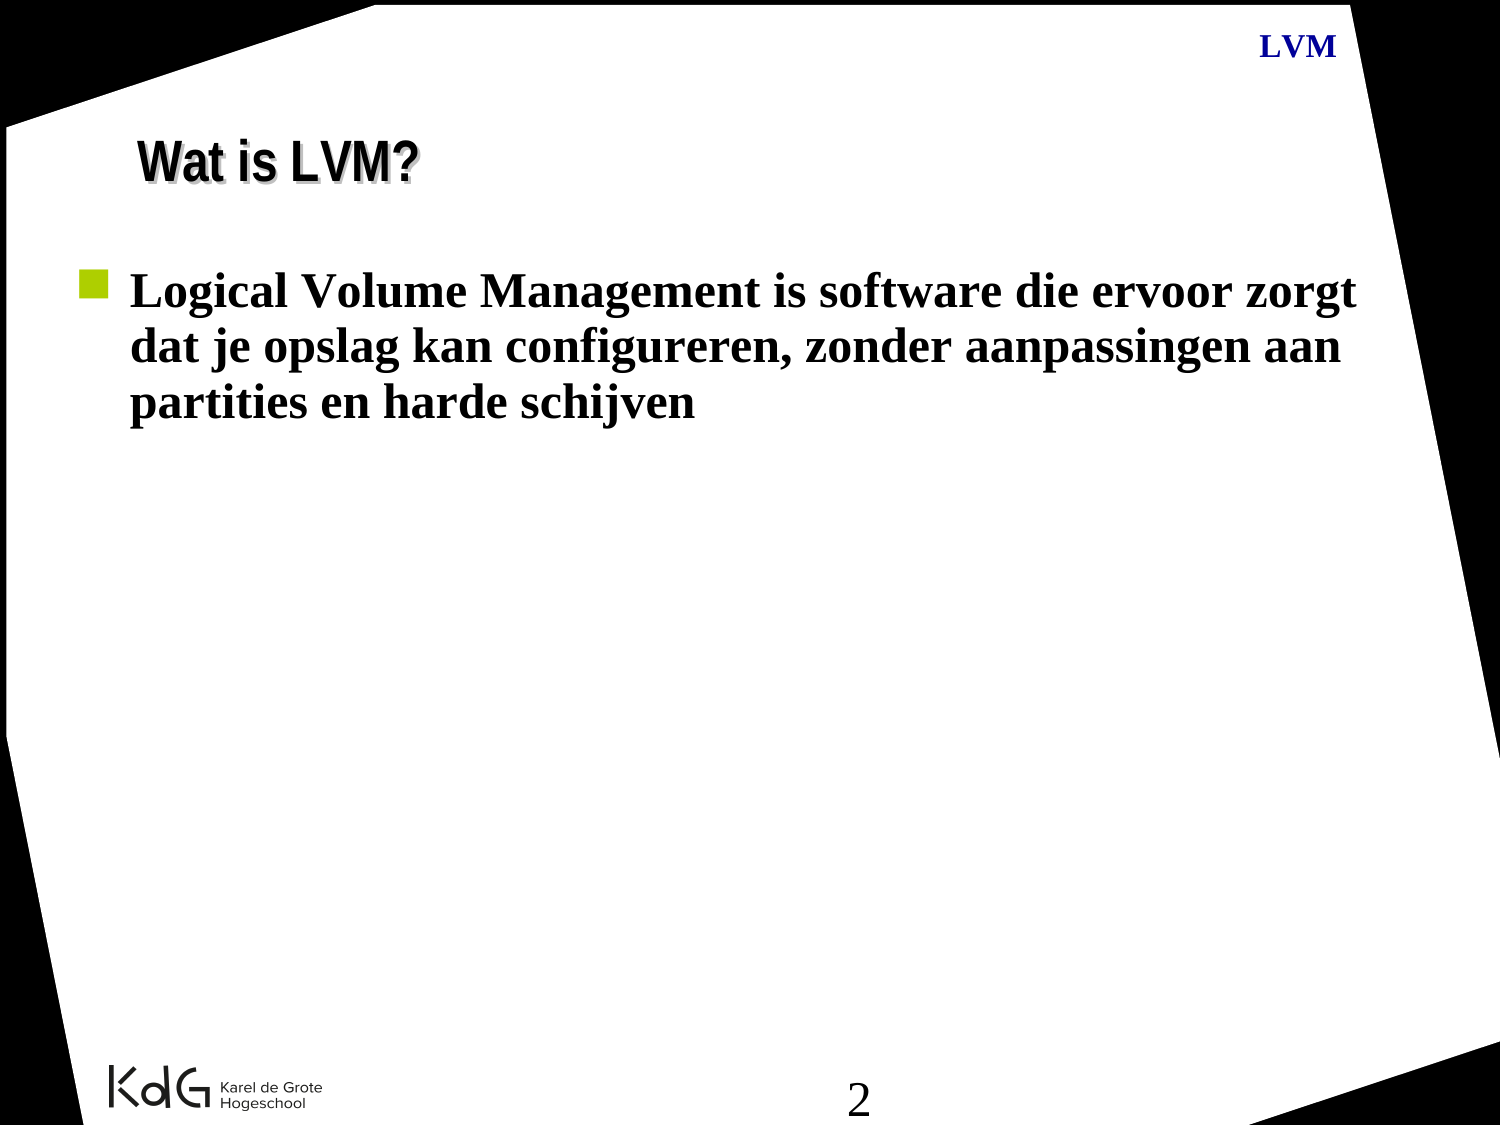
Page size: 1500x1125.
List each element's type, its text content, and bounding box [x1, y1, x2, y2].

picture [109, 1065, 322, 1111]
title Wat is LVM? [137, 70, 1443, 251]
list Logical Volume Management is software die ervoor zorgt dat je opslag kan configureren, zonder aanpassingen aan partities en harde schijven [75, 263, 1425, 1006]
